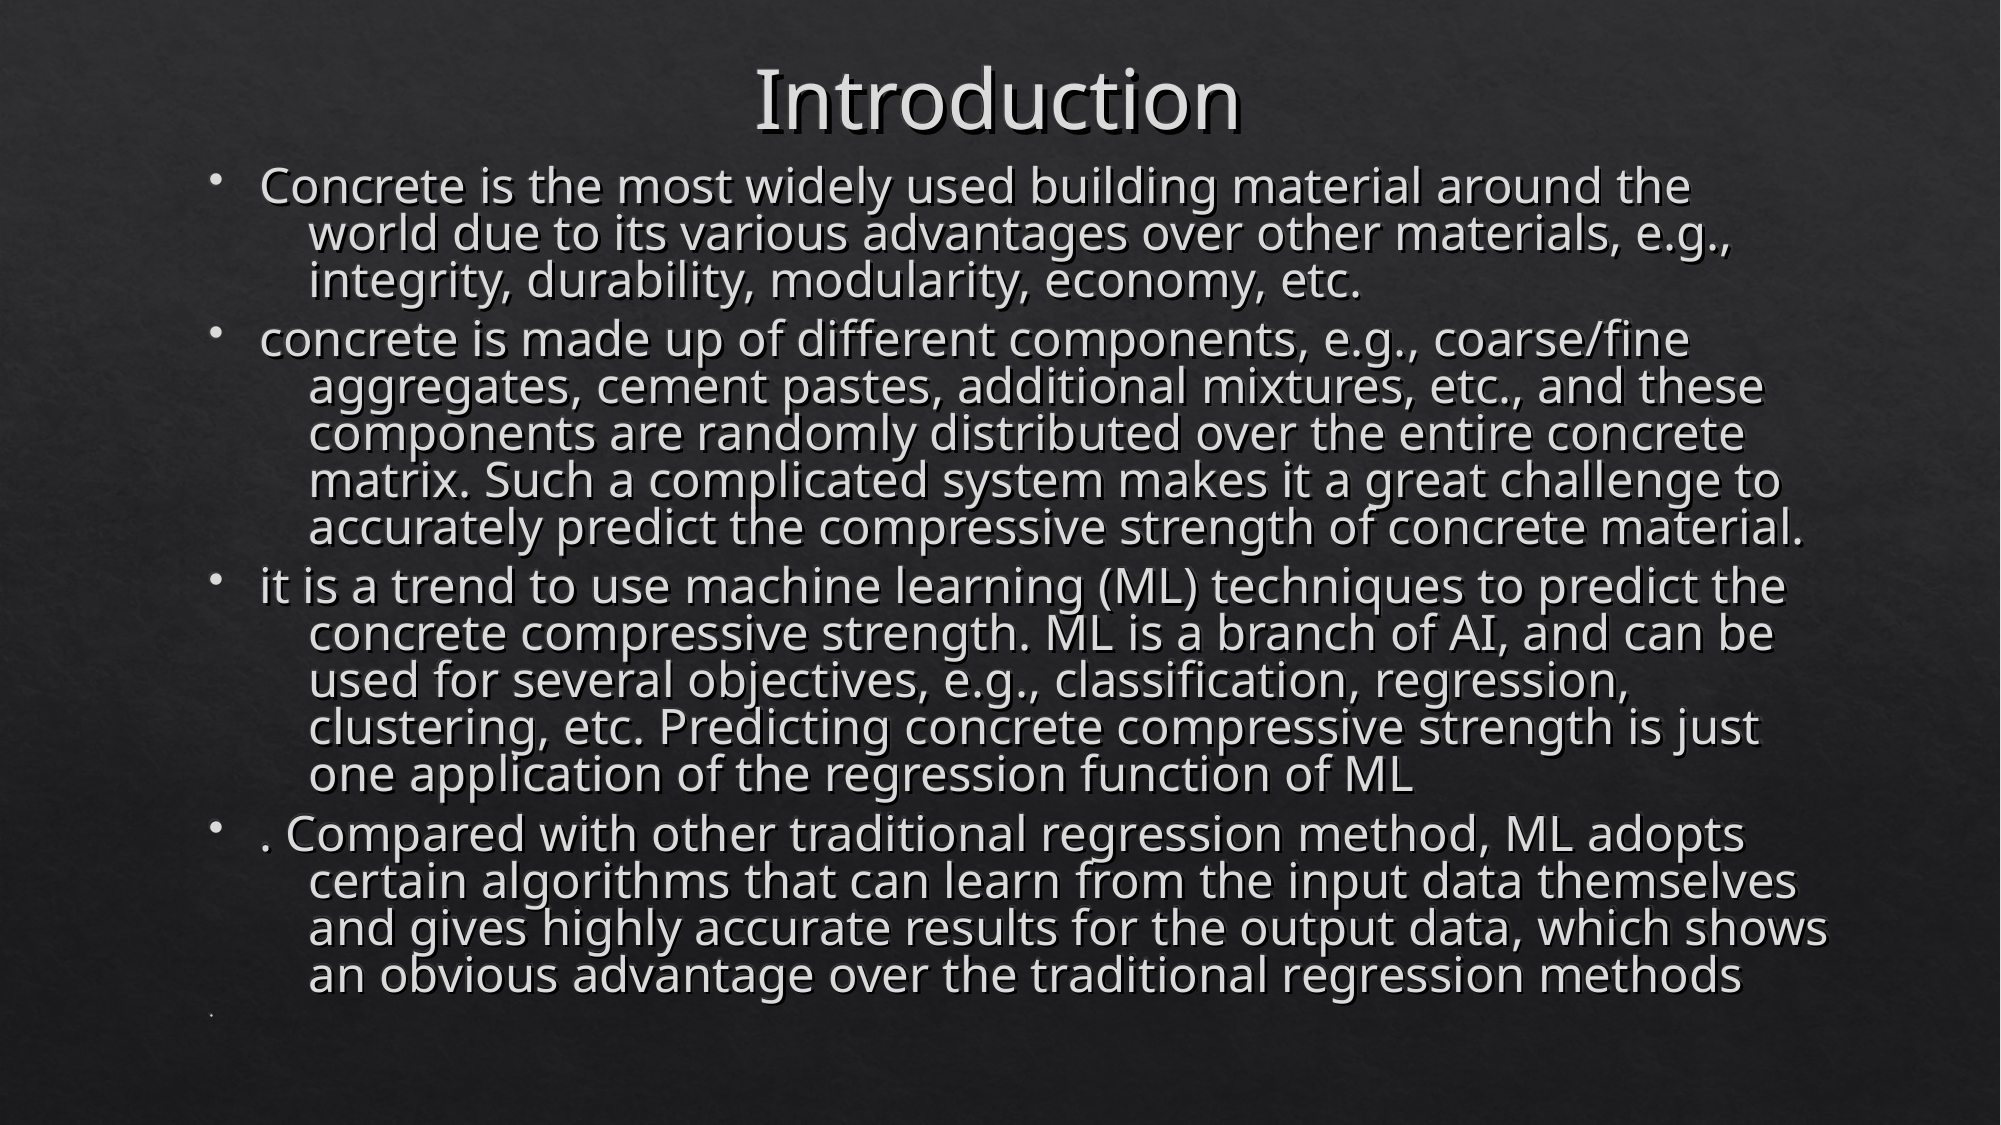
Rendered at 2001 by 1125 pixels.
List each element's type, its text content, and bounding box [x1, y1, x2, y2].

title Introduction [149, 0, 1849, 194]
list Concrete is the most widely used building material around the world due to its various advantages over other materials, e.g., integrity, durability, modularity, economy, etc. concrete is made up of different components, e.g., coarse/fine aggregates, cement pastes, additional mixtures, etc., and these components are randomly distributed over the entire concrete matrix. Such a complicated system makes it a great challenge to accurately predict the compressive strength of concrete material. it is a trend to use machine learning (ML) techniques to predict the concrete compressive strength. ML is a branch of AI, and can be used for several objectives, e.g., classification, regression, clustering, etc. Predicting concrete compressive strength is just one application of the regression function of ML . Compared with other traditional regression method, ML adopts certain algorithms that can learn from the input data themselves and gives highly accurate results for the output data, which shows an obvious advantage over the traditional regression methods [183, 158, 1851, 1093]
